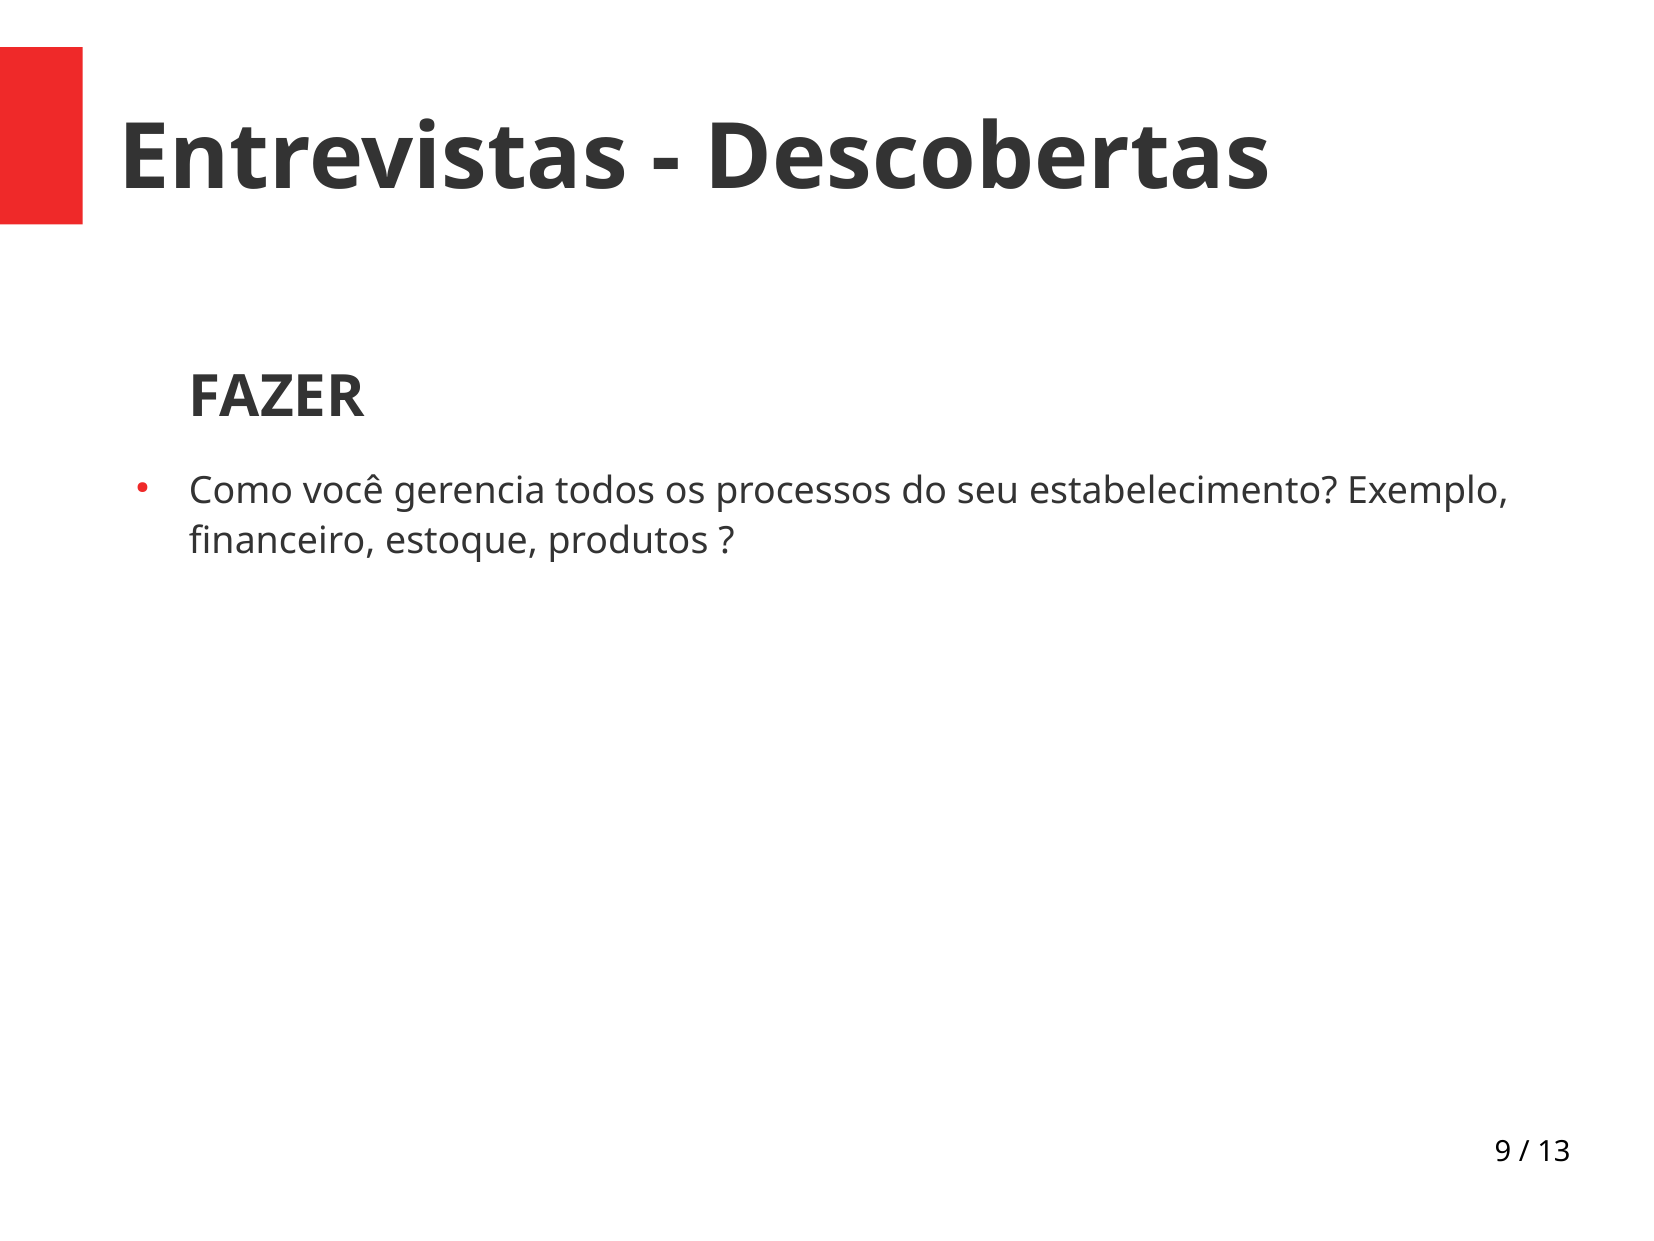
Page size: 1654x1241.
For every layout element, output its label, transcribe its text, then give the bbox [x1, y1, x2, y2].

title Entrevistas - Descobertas [118, 49, 1571, 257]
list FAZER Como você gerencia todos os processos do seu estabelecimento? Exemplo, financeiro, estoque, produtos ? [118, 354, 1536, 1074]
